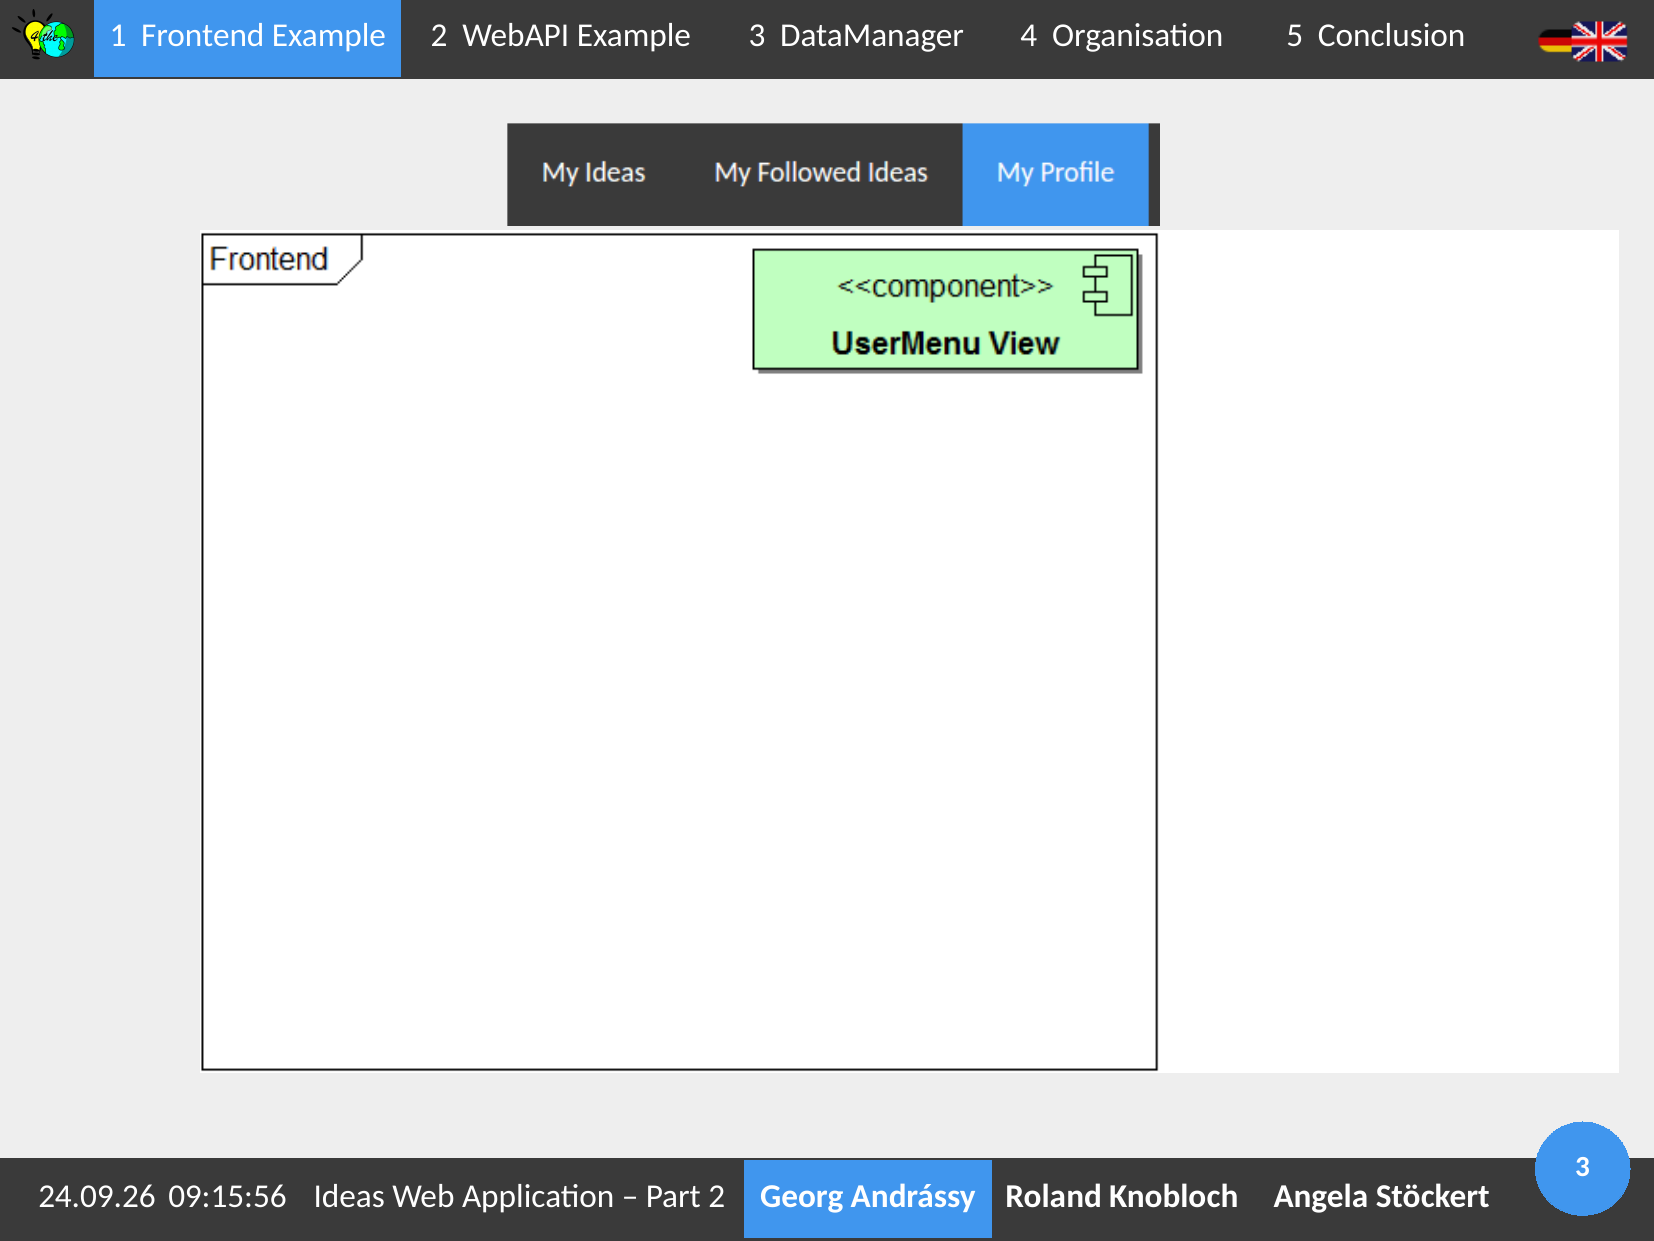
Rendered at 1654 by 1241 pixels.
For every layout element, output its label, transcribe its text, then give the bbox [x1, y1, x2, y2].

text_box Georg Andrássy [744, 1160, 992, 1238]
text_box 3 DataManager [720, 0, 992, 77]
text_box Roland Knobloch [992, 1160, 1251, 1238]
picture [2, 0, 83, 79]
text_box Angela Stöckert [1251, 1160, 1512, 1238]
text_box 4 Organisation [992, 0, 1251, 77]
text_box 5 Conclusion [1251, 0, 1501, 77]
text_box Ideas Web Application – Part 2 [307, 1160, 733, 1238]
text_box 1 Frontend Example [94, 0, 401, 77]
picture [1536, 18, 1629, 64]
picture [200, 230, 1619, 1073]
picture [506, 122, 1160, 226]
text_box 2 WebAPI Example [401, 0, 720, 77]
